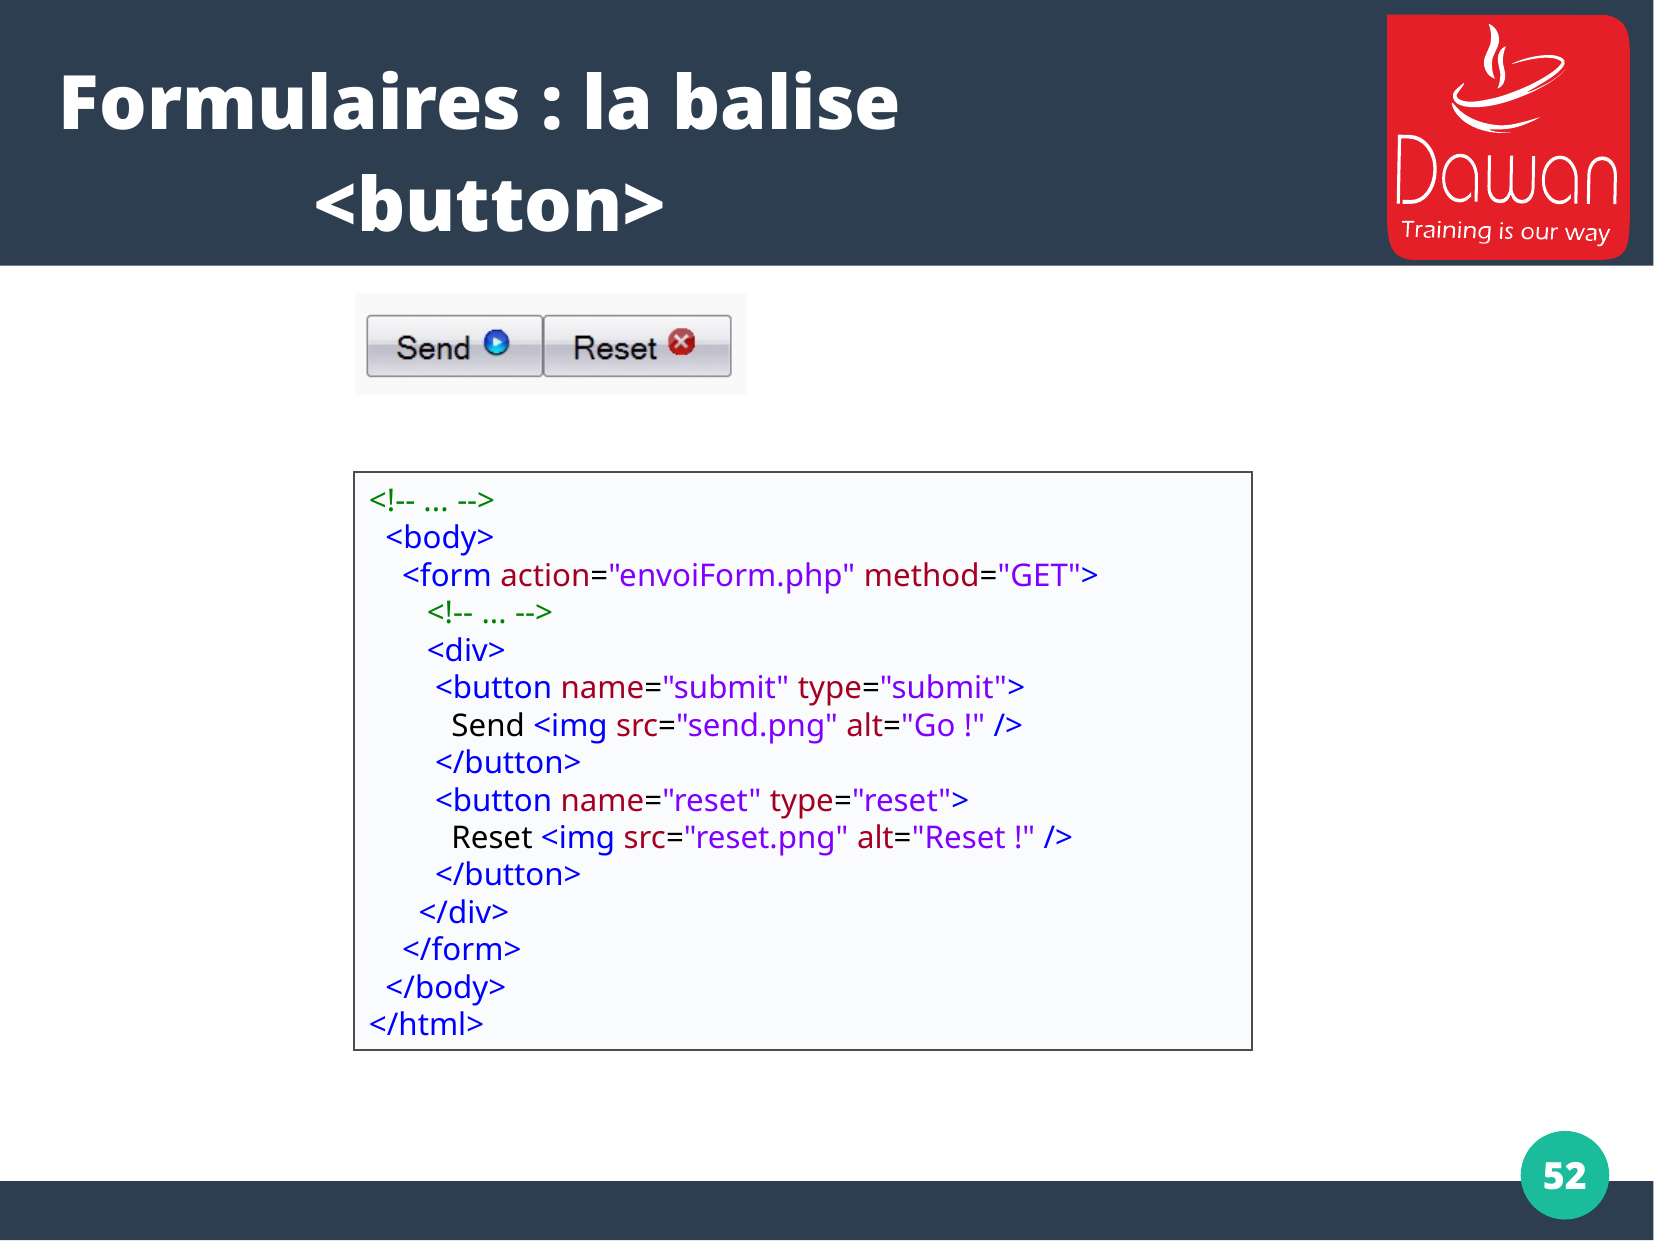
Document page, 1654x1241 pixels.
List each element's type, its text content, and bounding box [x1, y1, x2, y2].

picture [1387, 14, 1630, 260]
title Formulaires : la balise <button> [59, 49, 1387, 207]
text_box <!-- ... --> <body> <form action="envoiForm.php" method="GET"> <!-- ... --> <div> <button name="submit" type="submit"> Send <img src="send.png" alt="Go !" /> </button> <button name="reset" type="reset"> Reset <img src="reset.png" alt="Reset !" /> </button> </div> </form> </body> </html> [354, 472, 1252, 1050]
picture [354, 292, 748, 395]
